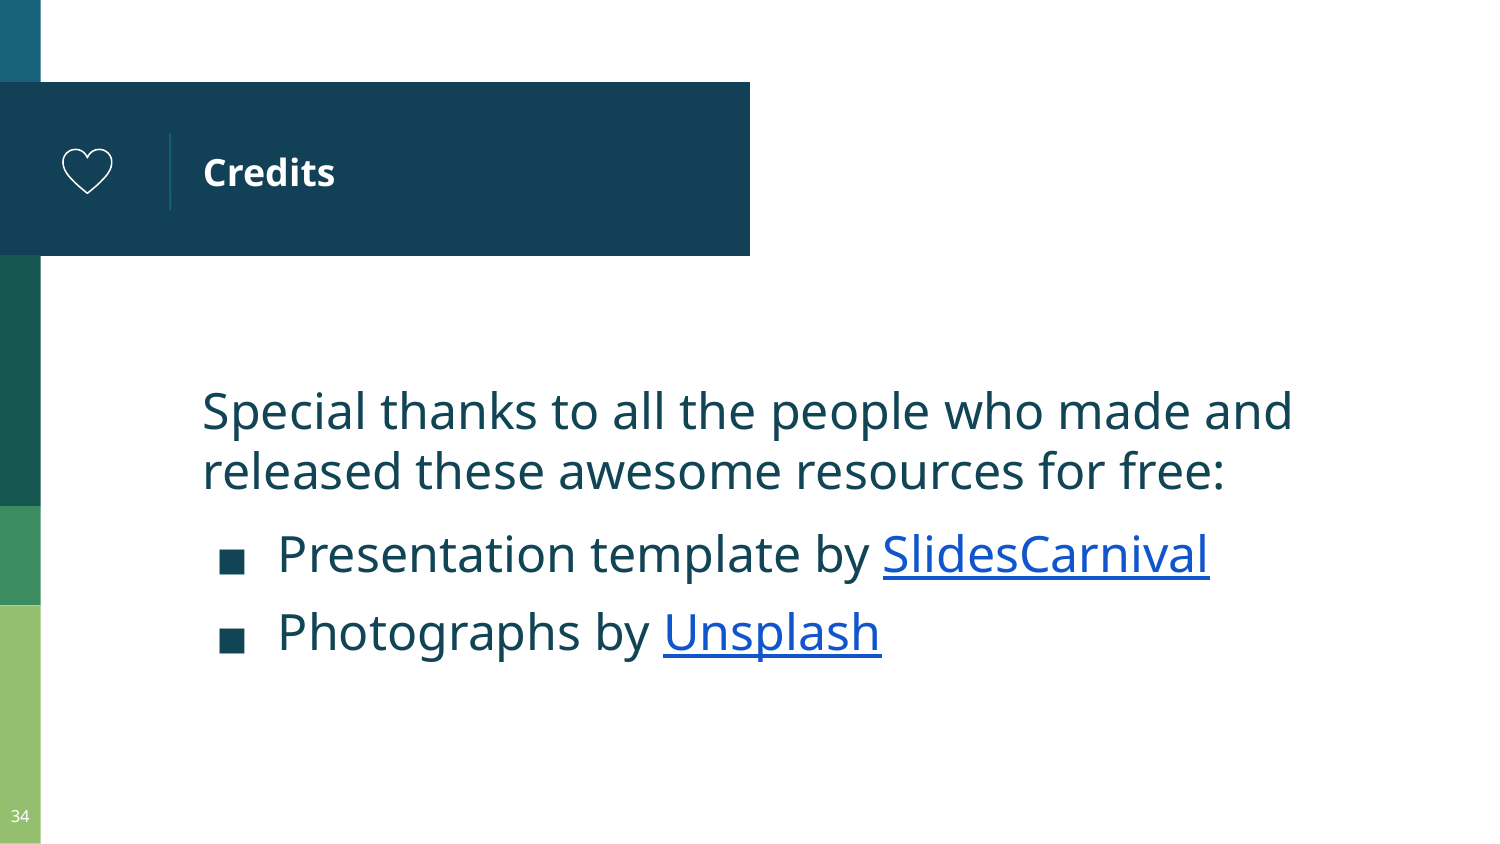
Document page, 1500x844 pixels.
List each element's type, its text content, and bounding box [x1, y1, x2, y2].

list Special thanks to all the people who made and released these awesome resources for free: Presentation template by SlidesCarnival Photographs by Unsplash [187, 364, 1425, 809]
slide_number <number> [0, 790, 49, 844]
title Credits [187, 87, 715, 256]
